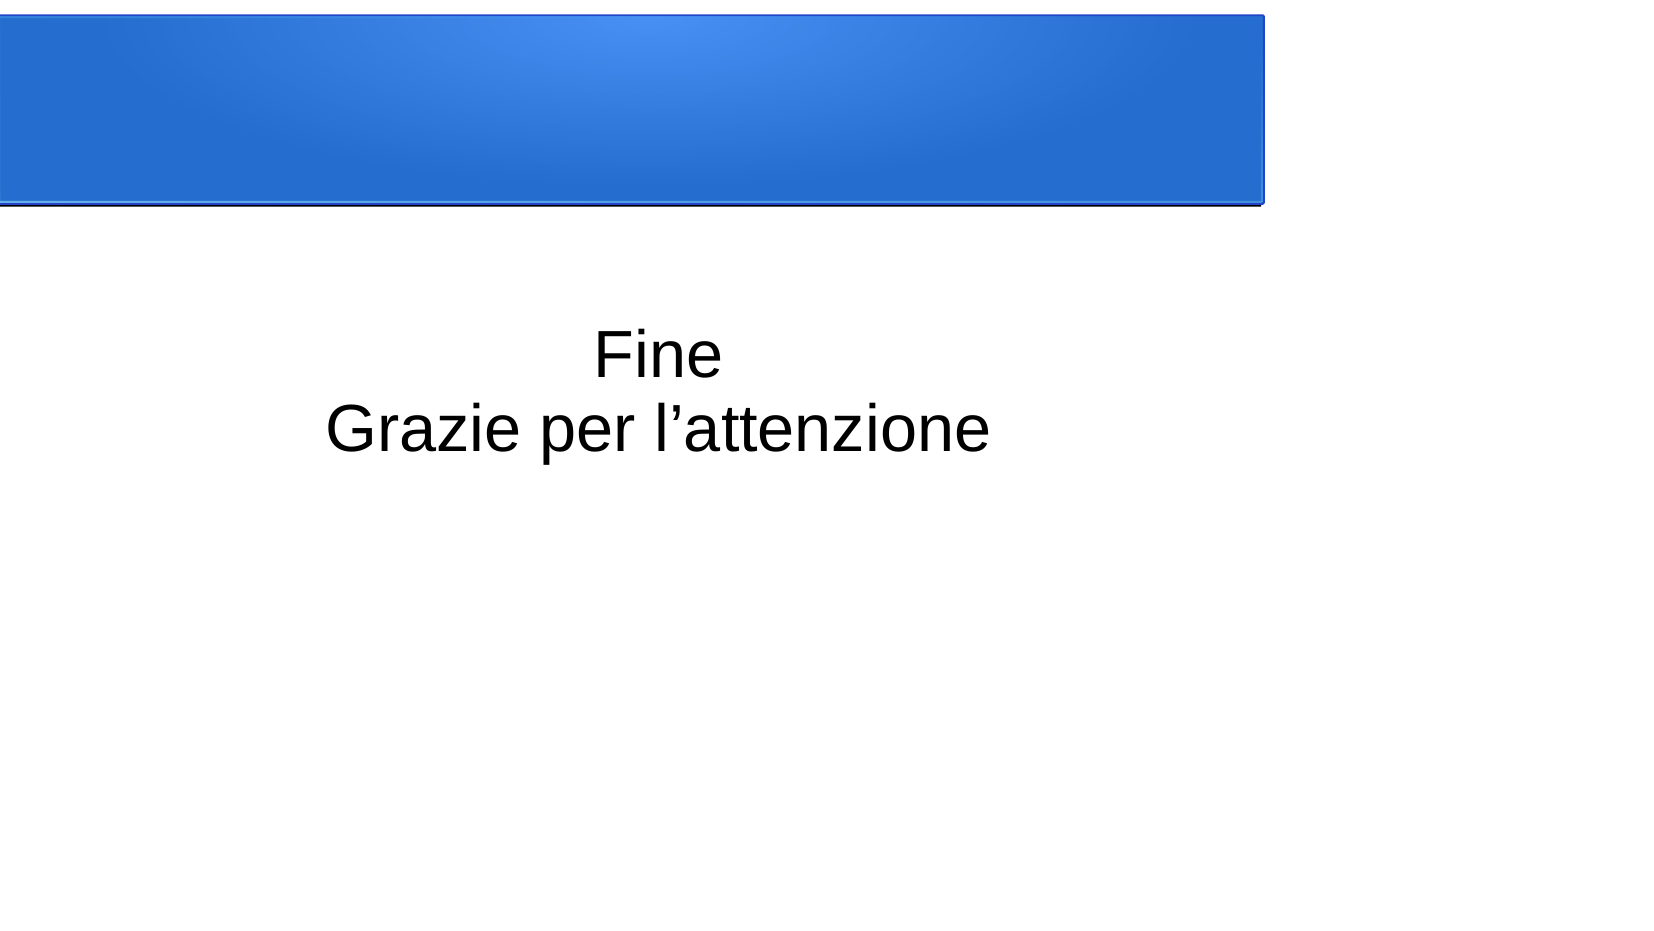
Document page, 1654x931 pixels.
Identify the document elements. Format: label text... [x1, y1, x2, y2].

subtitle Fine Grazie per l’attenzione [82, 35, 1235, 748]
